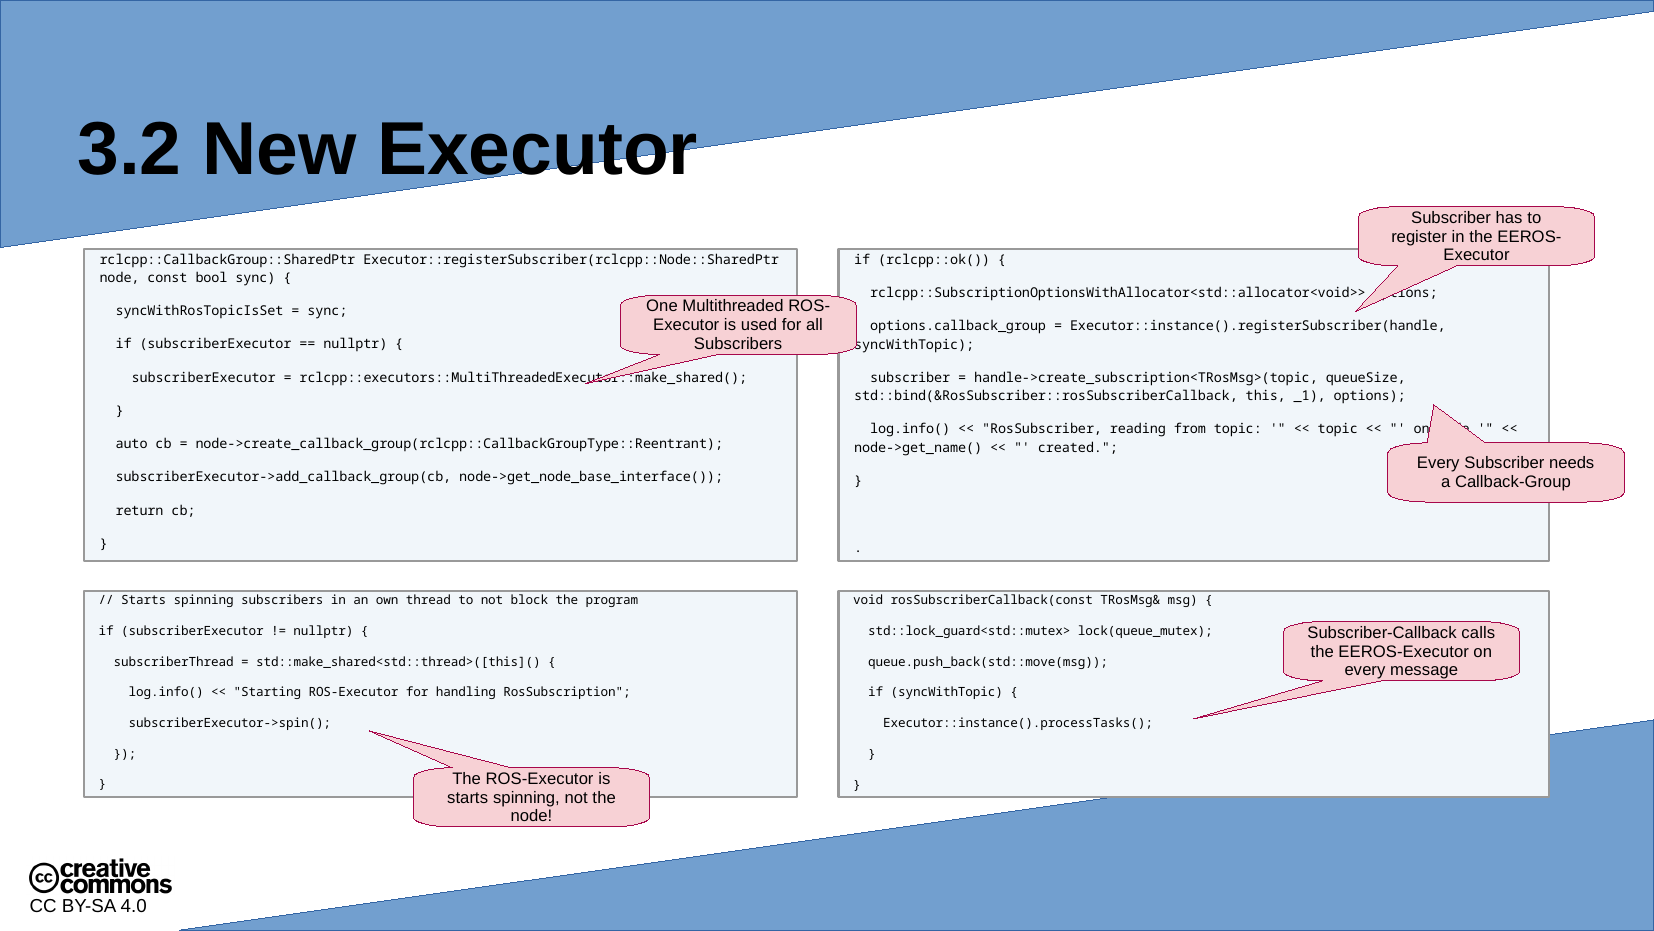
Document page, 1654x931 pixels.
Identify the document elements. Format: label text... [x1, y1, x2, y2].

title 3.2 New Executor [77, 69, 1488, 227]
list if (rclcpp::ok()) { rclcpp::SubscriptionOptionsWithAllocator<std::allocator<void>> options; options.callback_group = Executor::instance().registerSubscriber(handle, syncWithTopic); subscriber = handle->create_subscription<TRosMsg>(topic, queueSize, std::bind(&RosSubscriber::rosSubscriberCallback, this, _1), options); log.info() << "RosSubscriber, reading from topic: '" << topic << "' on node '" << node->get_name() << "' created."; } . [838, 248, 1549, 562]
text_box Subscriber has to register in the EEROS-Executor [1355, 206, 1595, 312]
list void rosSubscriberCallback(const TRosMsg& msg) { std::lock_guard<std::mutex> lock(queue_mutex); queue.push_back(std::move(msg)); if (syncWithTopic) { Executor::instance().processTasks(); } } [838, 590, 1549, 798]
text_box Subscriber-Callback calls the EEROS-Executor on every message [1193, 621, 1520, 719]
text_box One Multithreaded ROS-Executor is used for all Subscribers [585, 295, 857, 384]
text_box The ROS-Executor is starts spinning, not the node! [369, 730, 650, 827]
picture [26, 856, 175, 895]
text_box Every Subscriber needs a Callback-Group [1387, 404, 1625, 503]
list rclcpp::CallbackGroup::SharedPtr Executor::registerSubscriber(rclcpp::Node::SharedPtr node, const bool sync) { syncWithRosTopicIsSet = sync; if (subscriberExecutor == nullptr) { subscriberExecutor = rclcpp::executors::MultiThreadedExecutor::make_shared(); } auto cb = node->create_callback_group(rclcpp::CallbackGroupType::Reentrant); subscriberExecutor->add_callback_group(cb, node->get_node_base_interface()); return cb; } [84, 248, 798, 562]
list // Starts spinning subscribers in an own thread to not block the program if (subscriberExecutor != nullptr) { subscriberThread = std::make_shared<std::thread>([this]() { log.info() << "Starting ROS-Executor for handling RosSubscription"; subscriberExecutor->spin(); }); } [84, 590, 798, 798]
